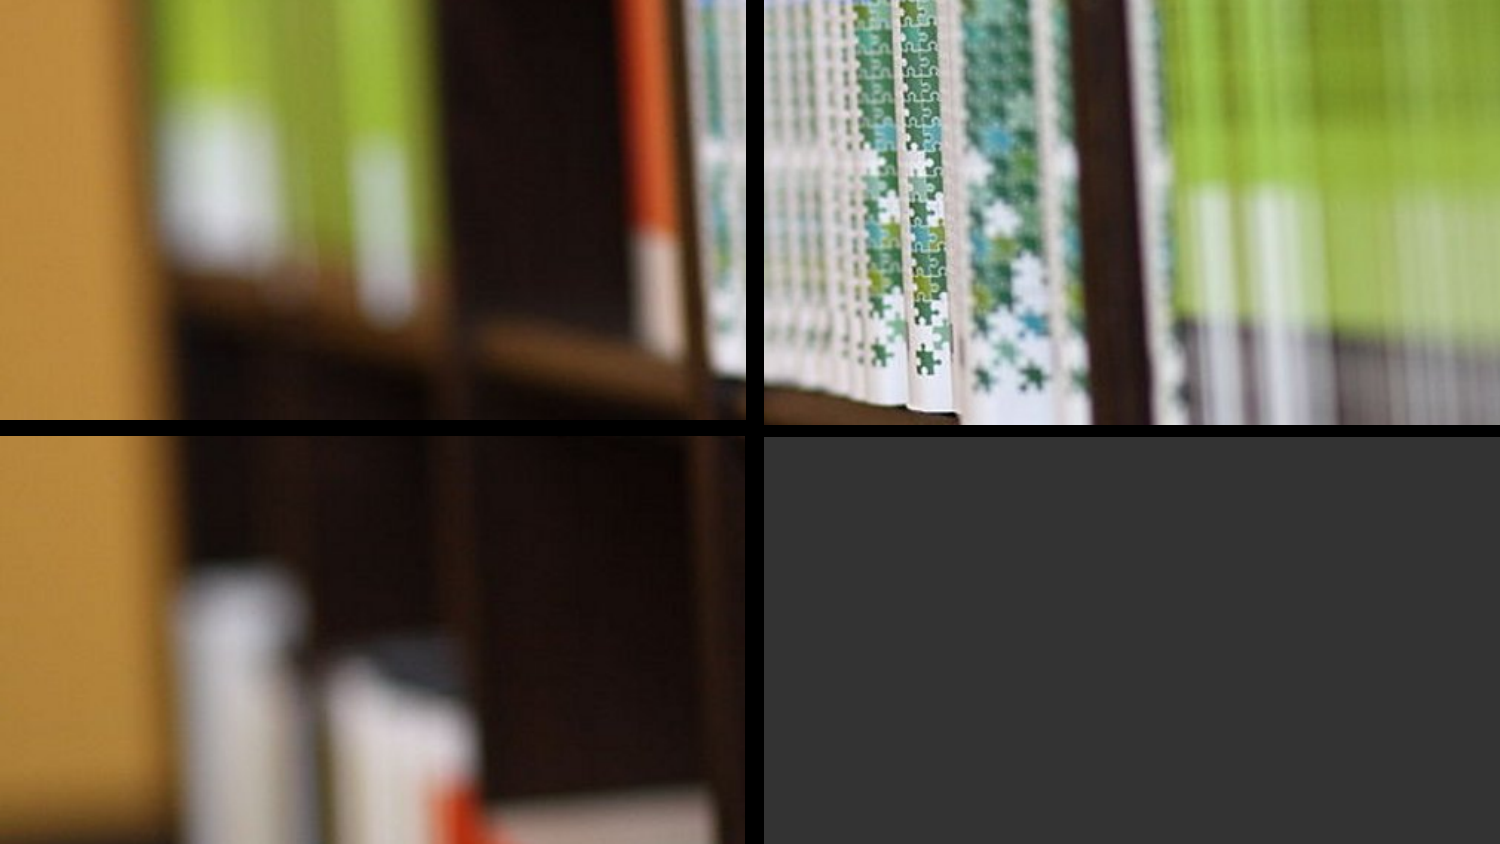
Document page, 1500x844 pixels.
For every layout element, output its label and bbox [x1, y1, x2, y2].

text_box [763, 436, 1500, 844]
picture [0, 0, 1500, 844]
